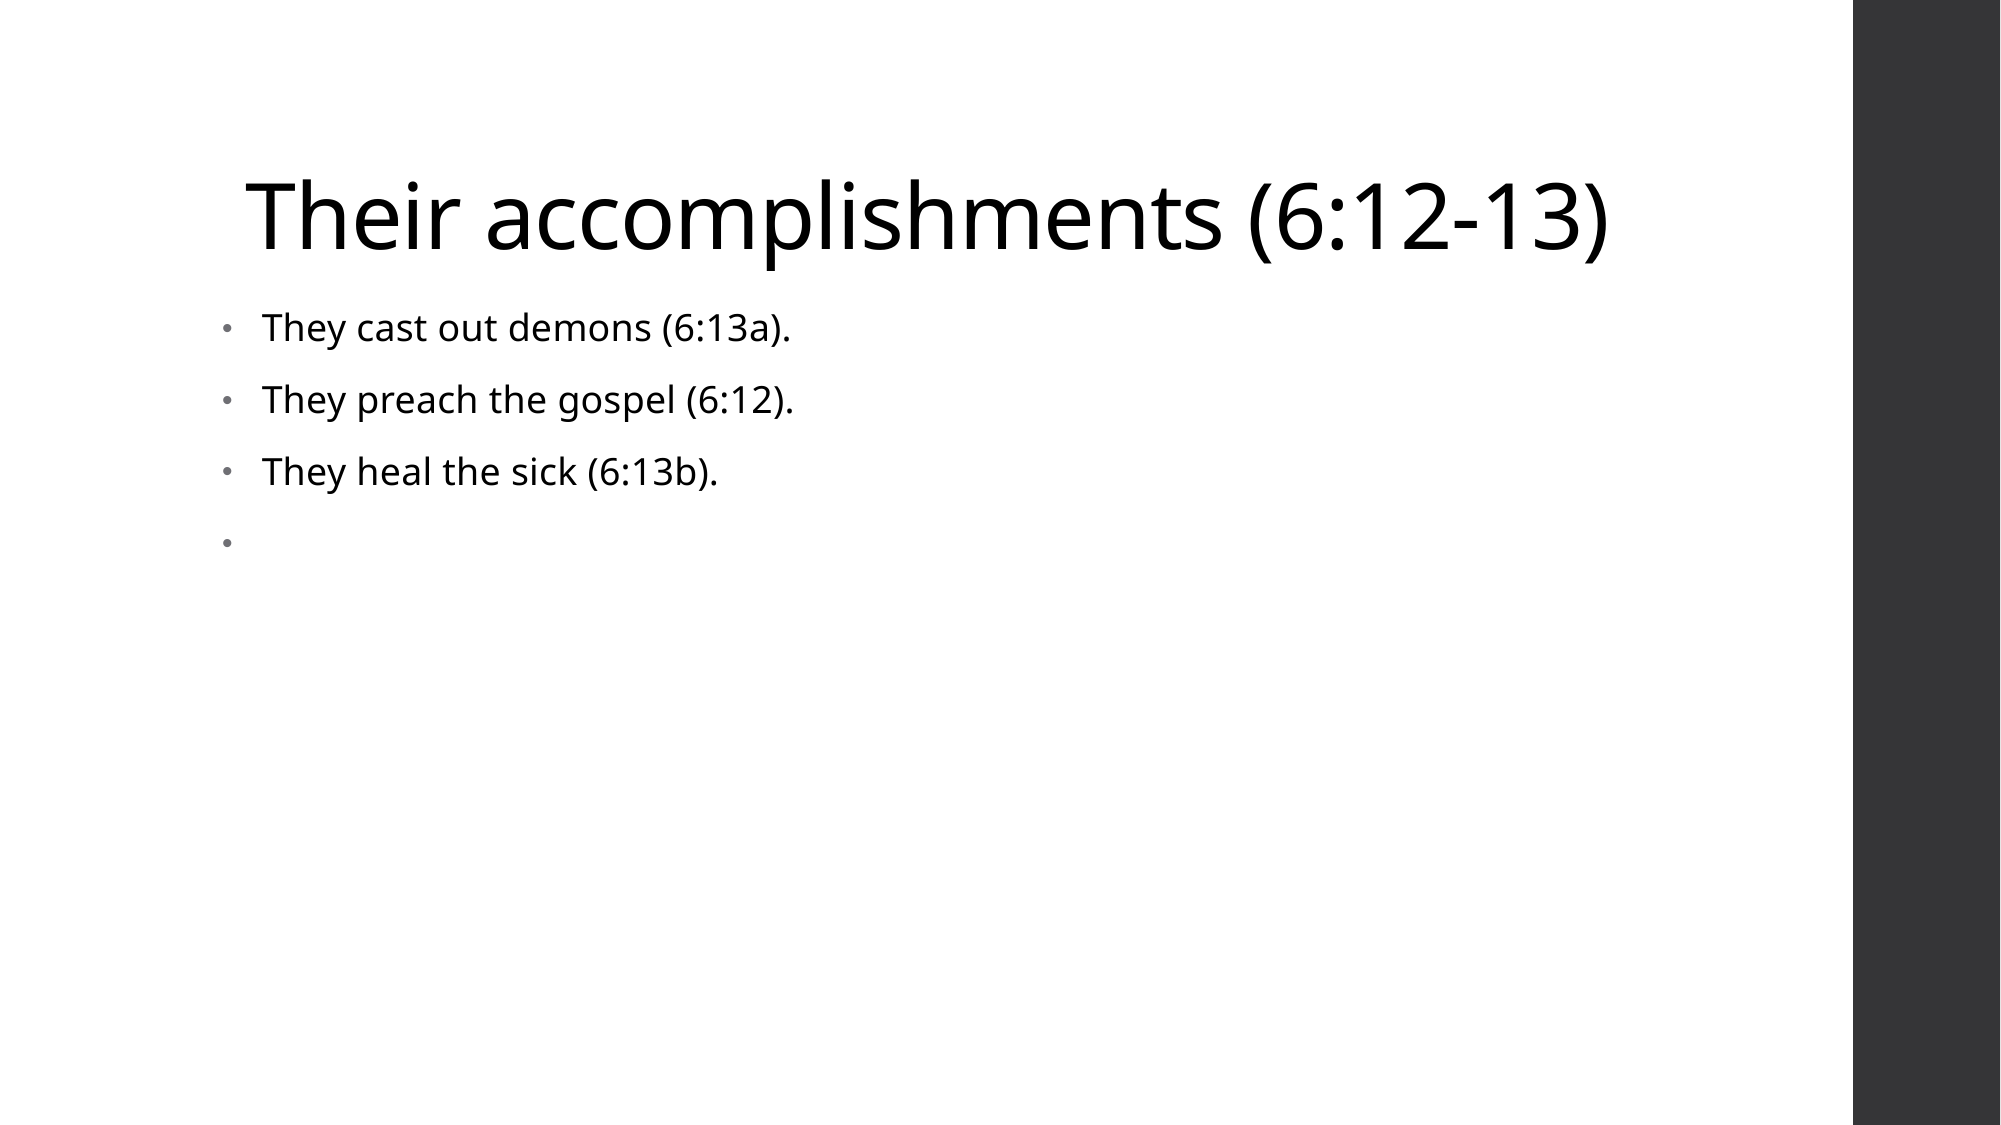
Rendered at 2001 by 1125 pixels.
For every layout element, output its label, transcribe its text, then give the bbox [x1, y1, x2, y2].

title Their accomplishments (6:12-13) [206, 60, 1797, 278]
list They cast out demons (6:13a). They preach the gospel (6:12). They heal the sick (6:13b). [206, 299, 1617, 1014]
